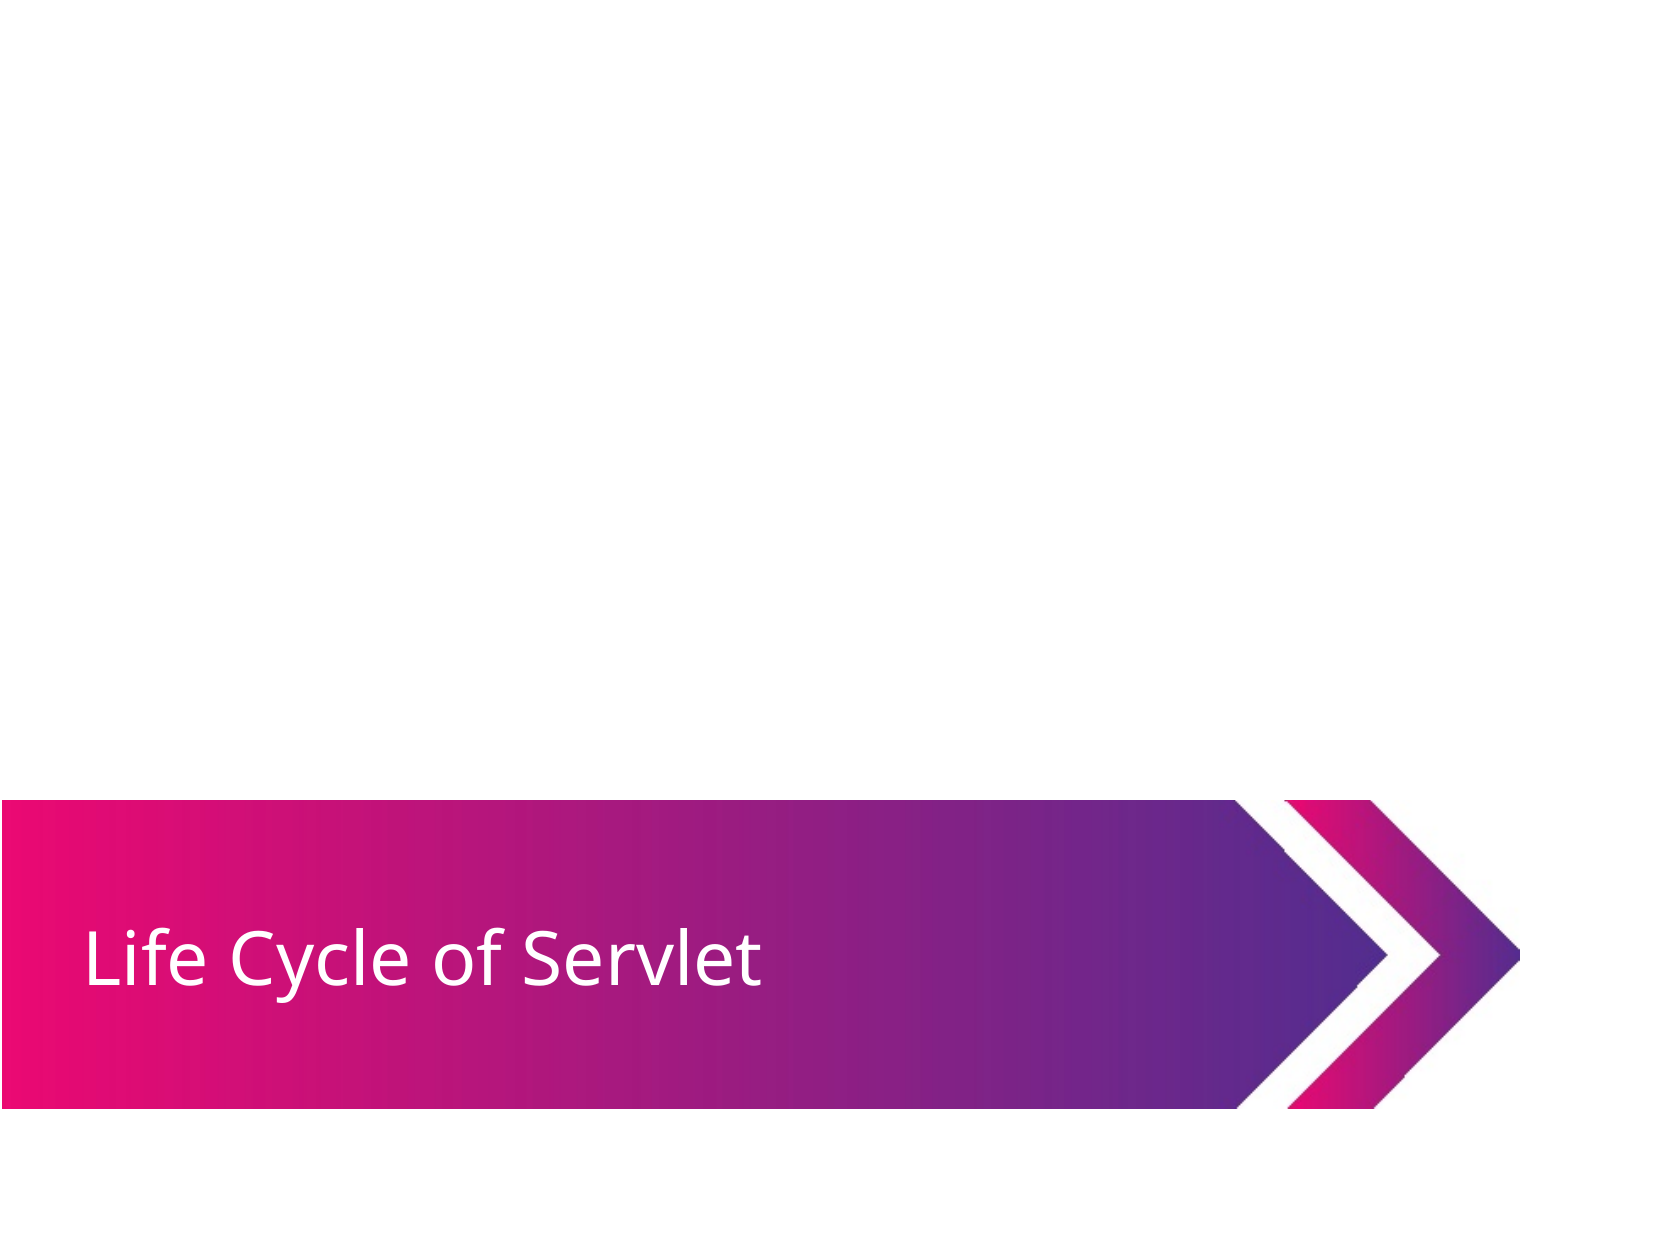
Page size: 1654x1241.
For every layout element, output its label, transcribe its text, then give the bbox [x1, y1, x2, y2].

picture [2, 800, 1520, 1109]
title Life Cycle of Servlet [82, 852, 1396, 1060]
